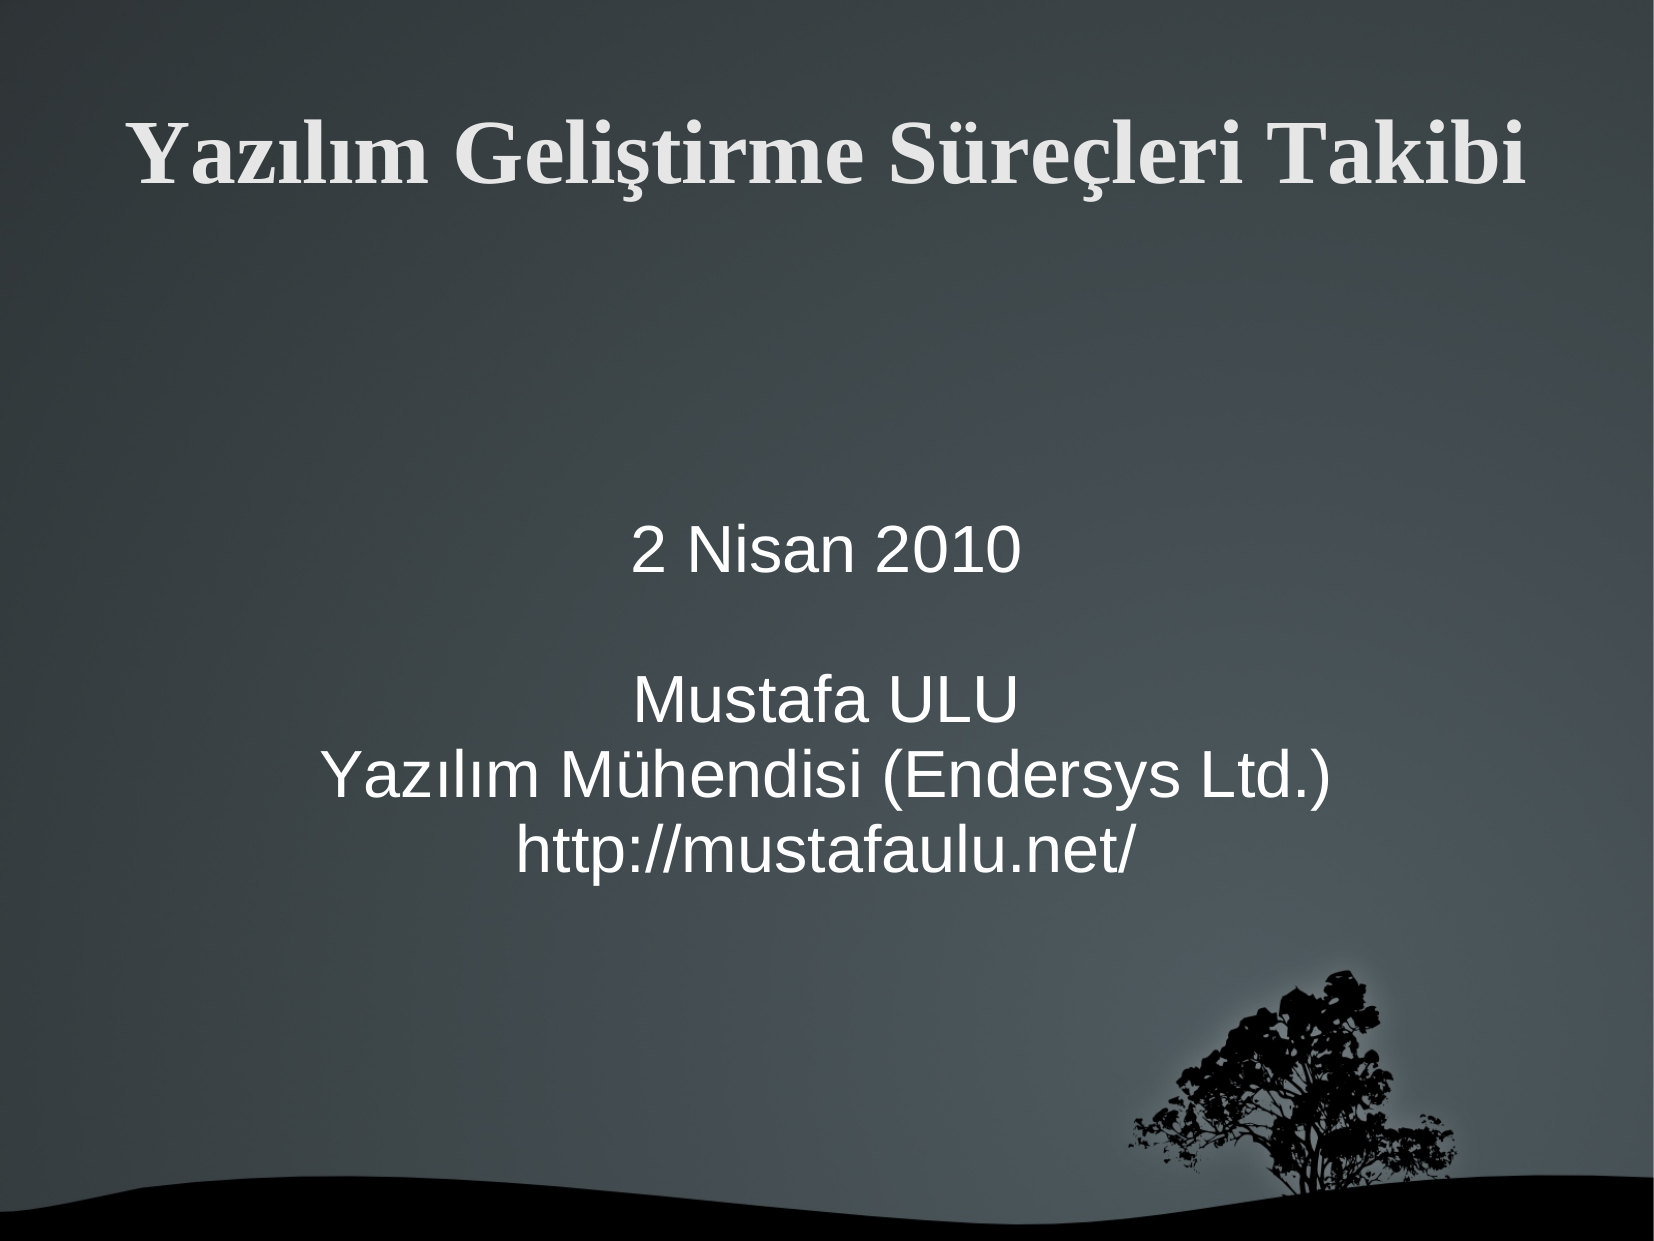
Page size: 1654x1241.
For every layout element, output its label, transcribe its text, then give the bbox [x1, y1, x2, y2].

title Yazılım Geliştirme Süreçleri Takibi [82, 49, 1571, 257]
subtitle 2 Nisan 2010 Mustafa ULU Yazılım Mühendisi (Endersys Ltd.) http://mustafaulu.net/ [82, 290, 1571, 1109]
picture [0, 0, 1654, 1241]
